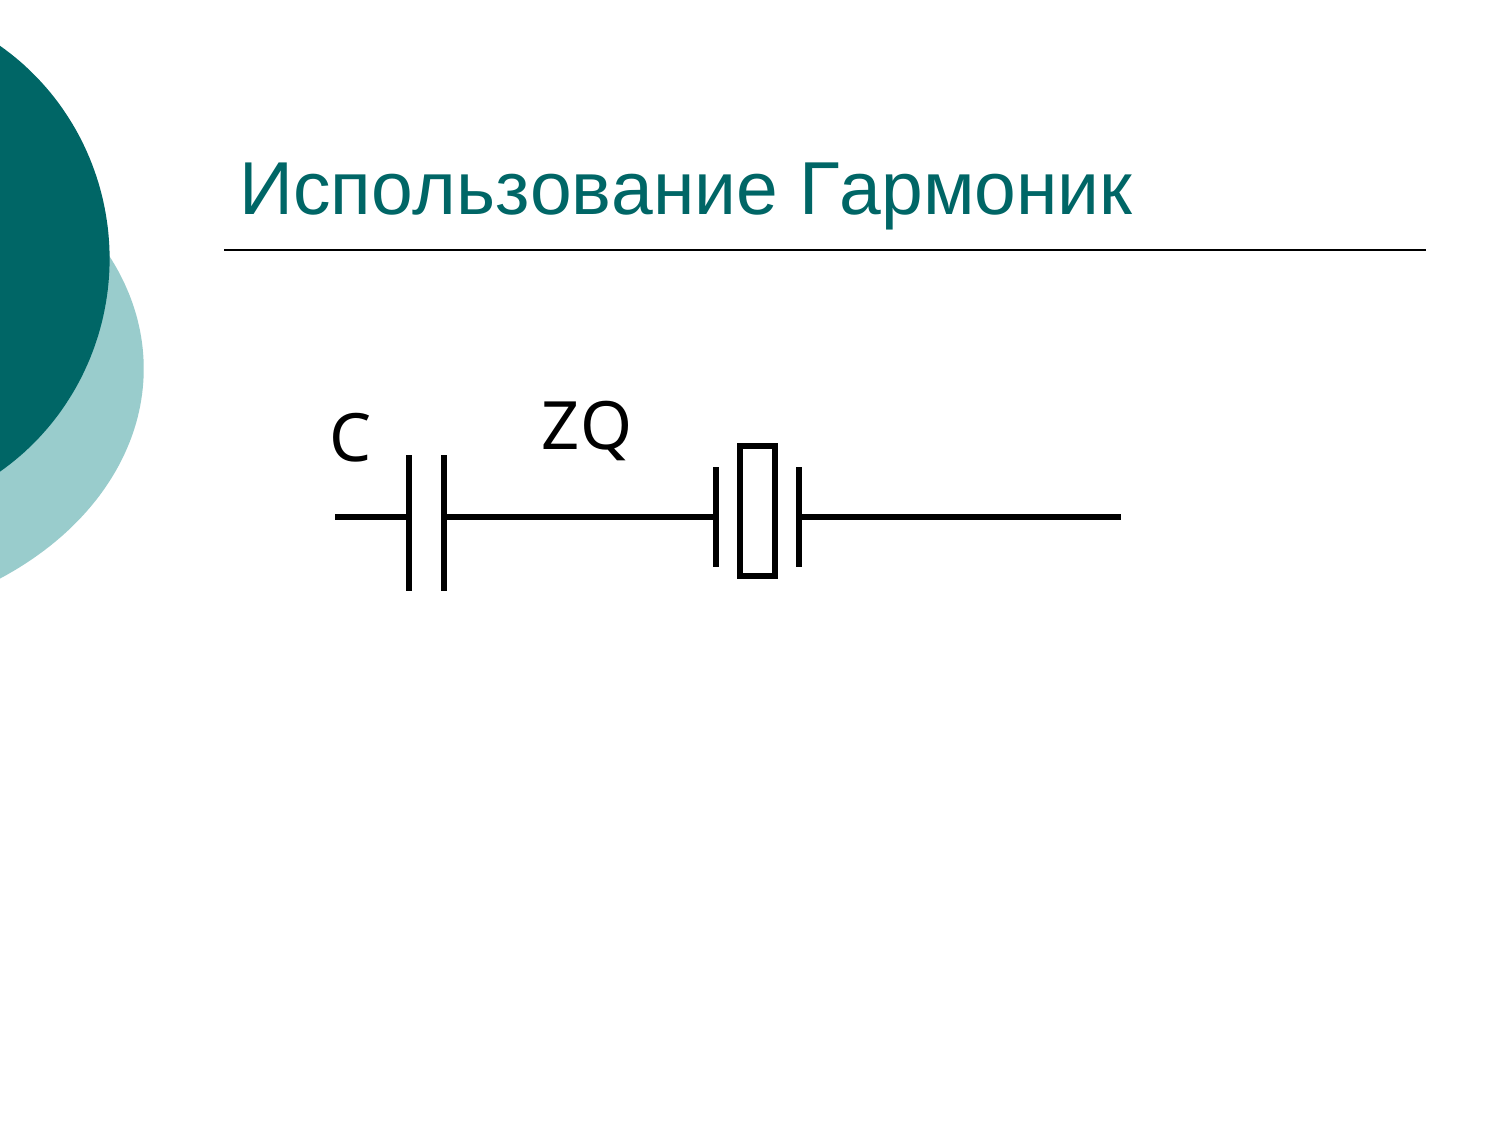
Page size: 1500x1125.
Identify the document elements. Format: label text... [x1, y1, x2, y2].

text_box C [314, 386, 386, 483]
title Использование Гармоник [224, 49, 1425, 237]
text_box ZQ [527, 375, 693, 471]
